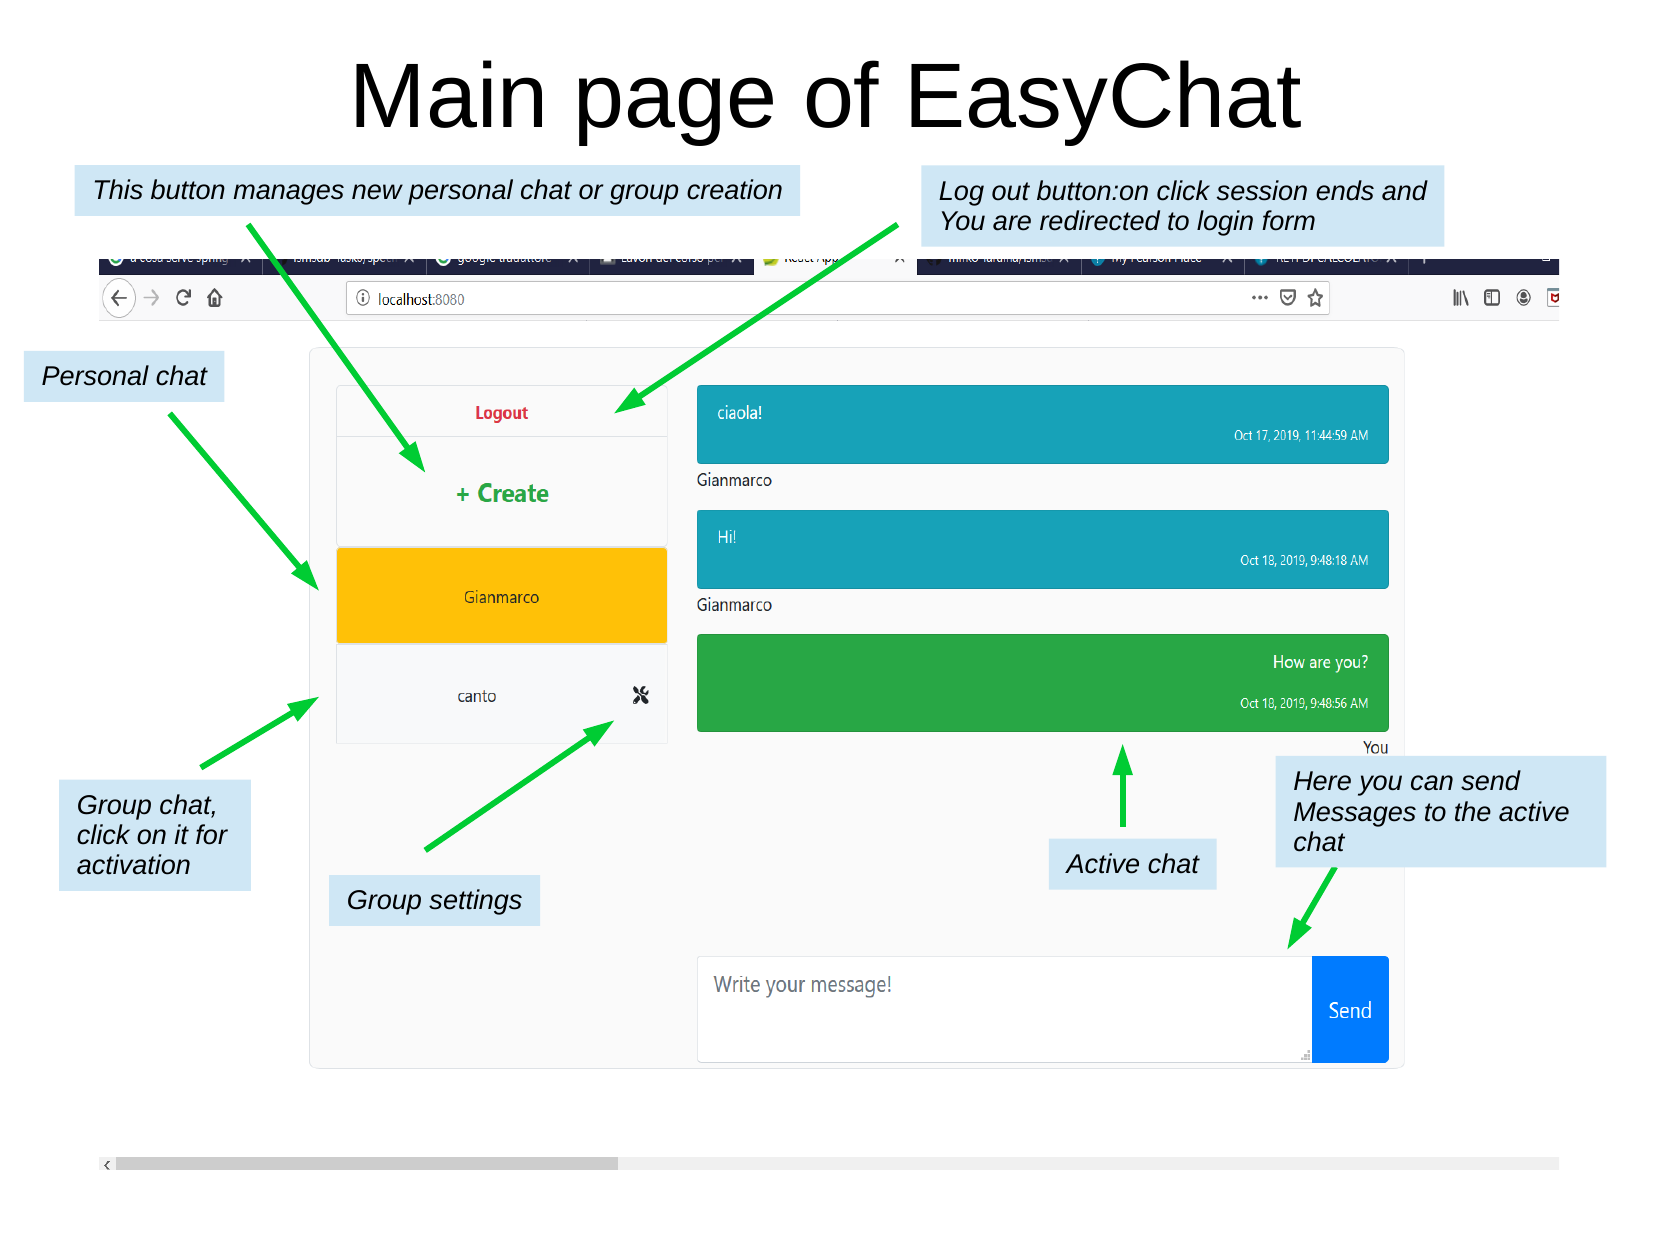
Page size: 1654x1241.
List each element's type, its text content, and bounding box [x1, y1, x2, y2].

text_box Log out button:on click session ends and You are redirected to login form [921, 165, 1445, 247]
text_box Active chat [1048, 838, 1217, 890]
picture [99, 259, 1560, 1170]
title Main page of EasyChat [82, 44, 1571, 147]
text_box This button manages new personal chat or group creation [74, 165, 800, 216]
text_box Group chat, click on it for activation [59, 779, 251, 891]
text_box Here you can send Messages to the active chat [1275, 755, 1607, 867]
text_box Personal chat [23, 350, 225, 402]
text_box Group settings [329, 875, 541, 926]
